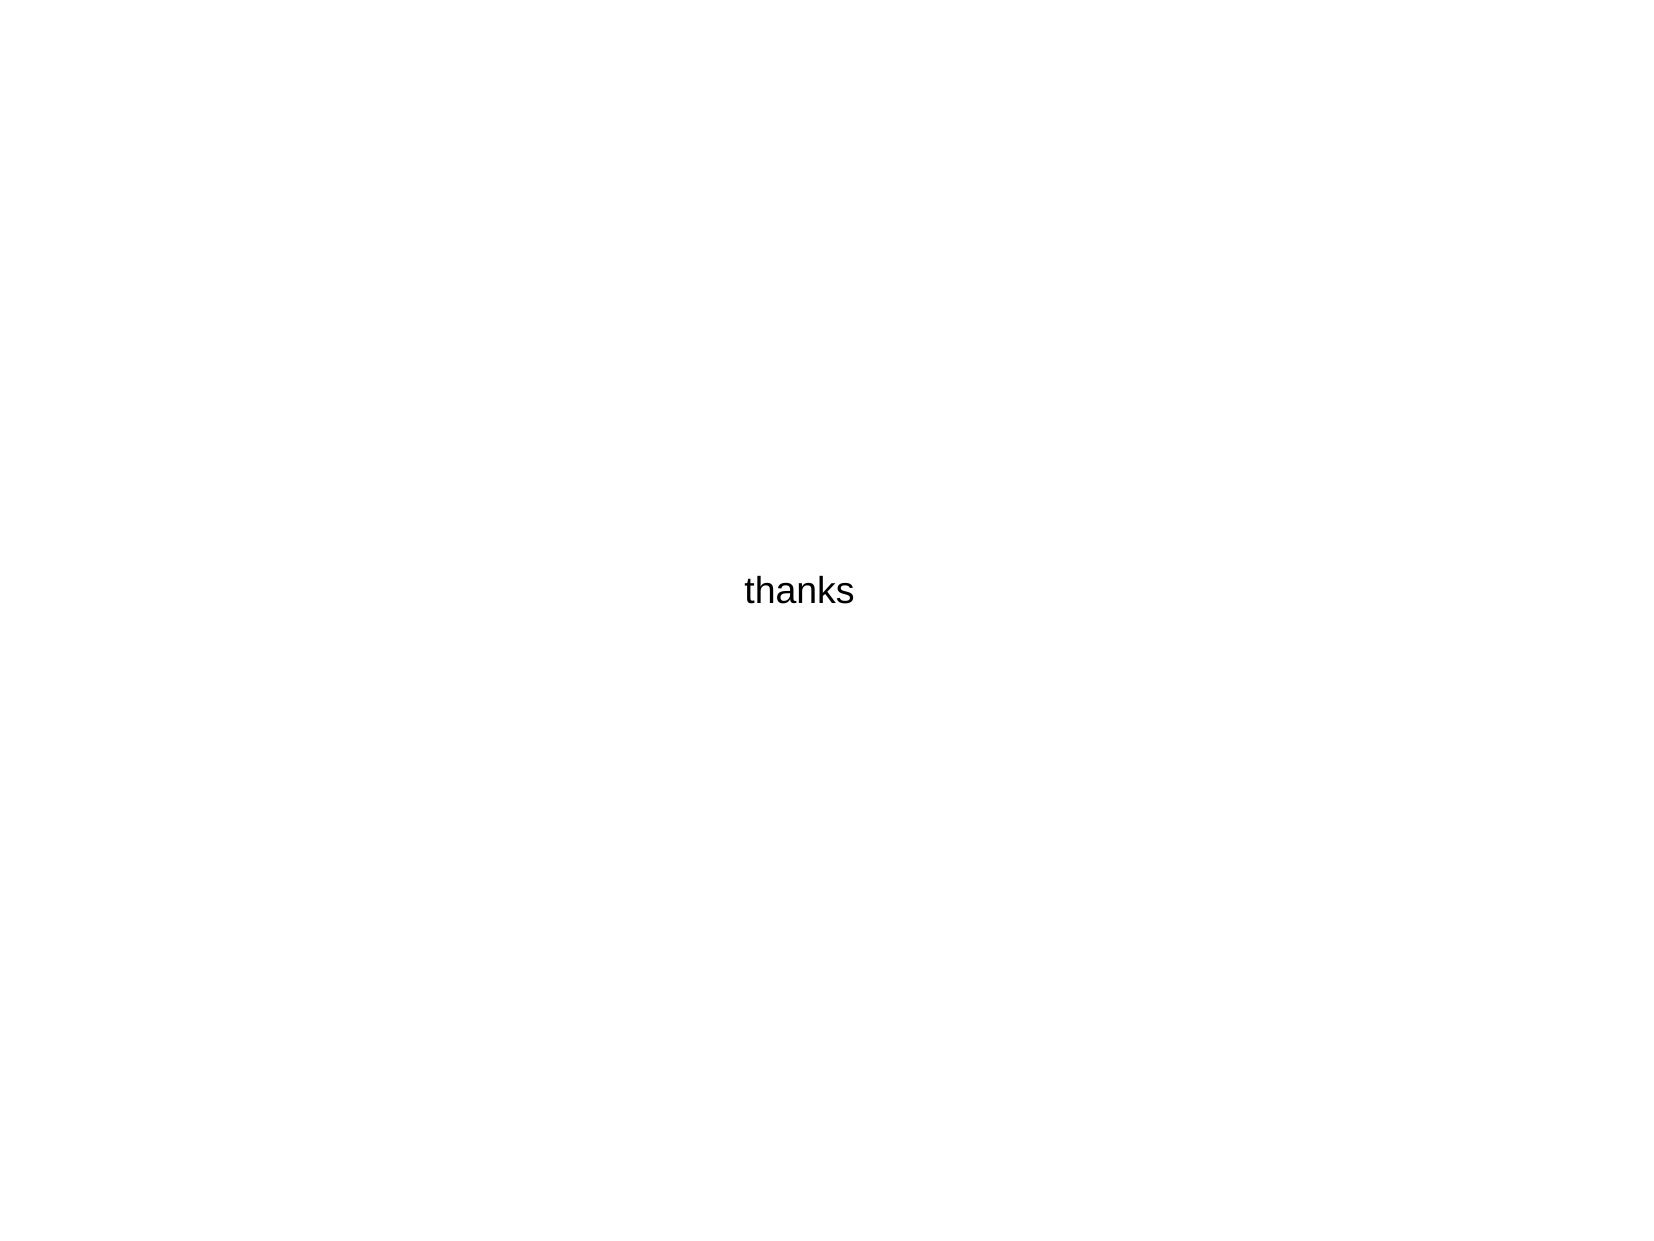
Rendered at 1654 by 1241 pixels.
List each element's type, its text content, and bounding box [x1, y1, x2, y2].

text_box thanks [729, 562, 1030, 624]
